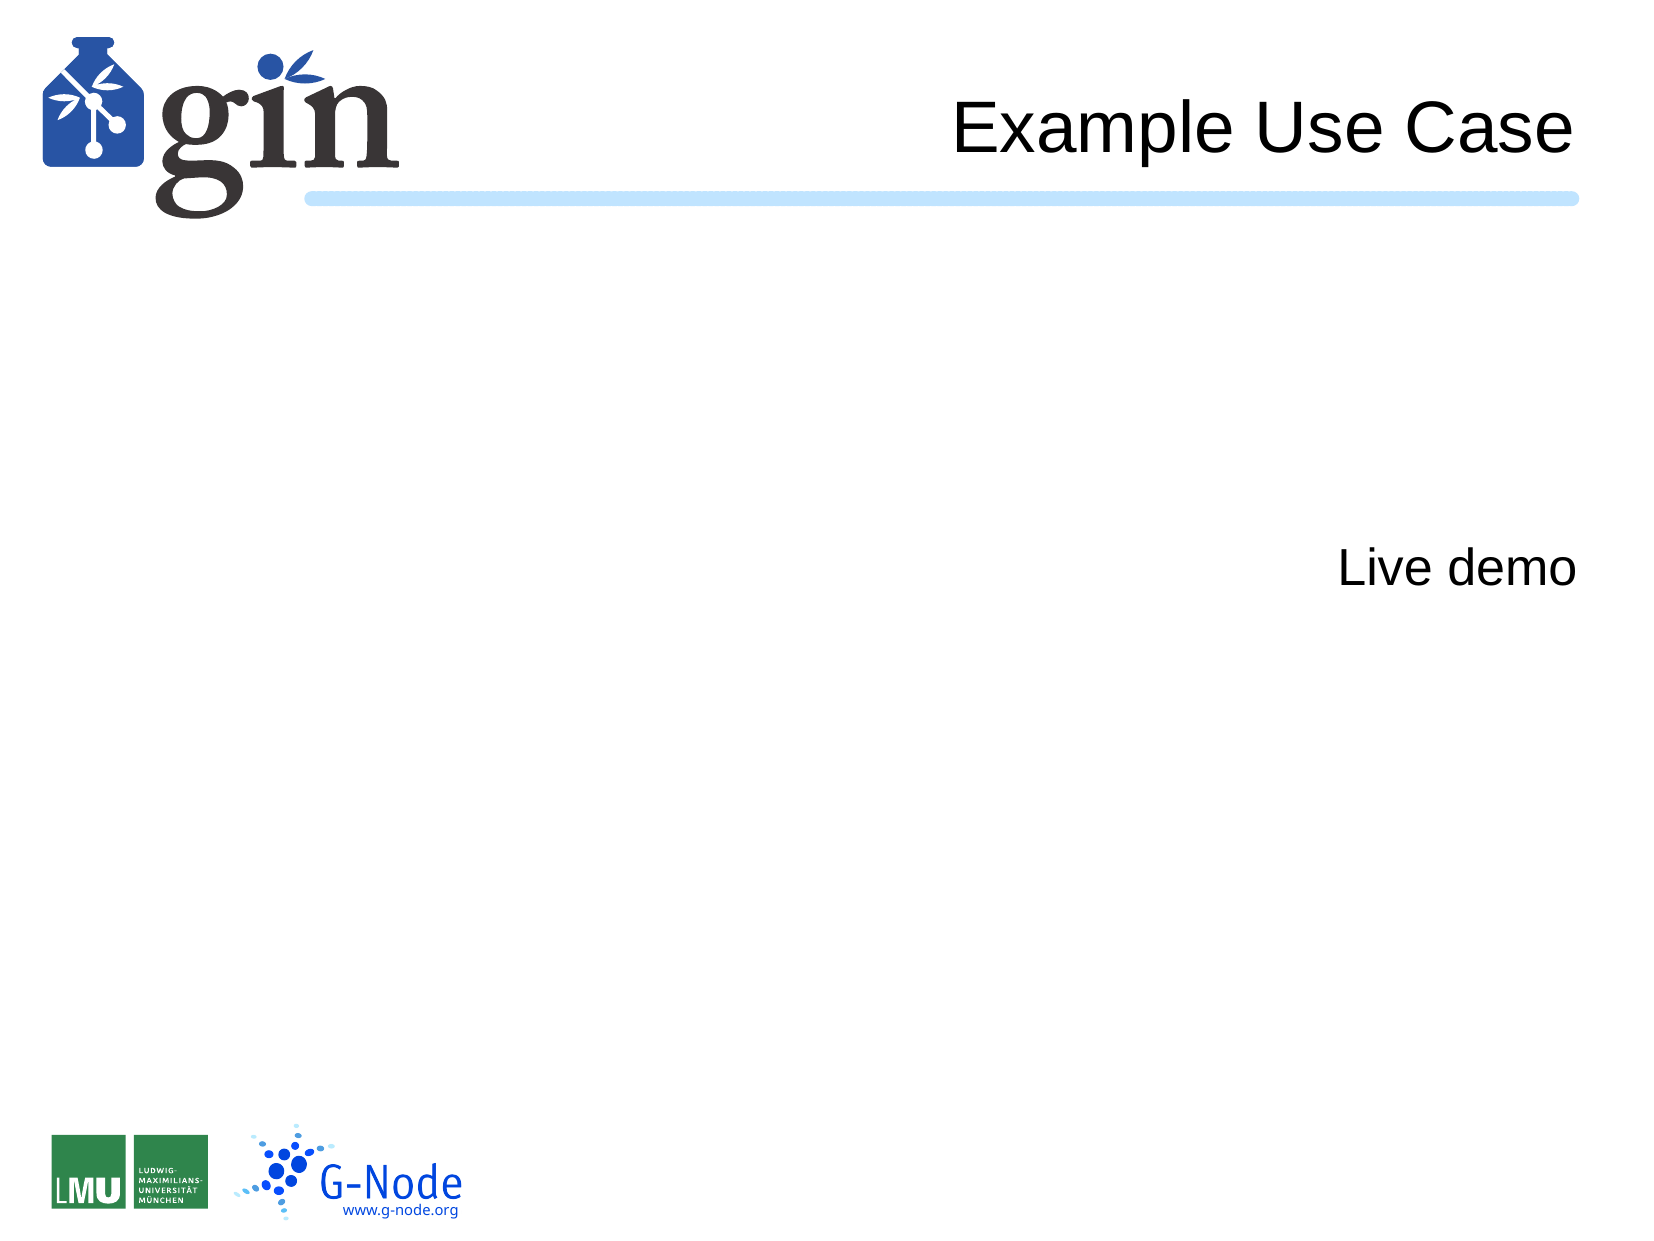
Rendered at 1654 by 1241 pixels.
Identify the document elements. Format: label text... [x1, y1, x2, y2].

text_box Example Use Case [87, 30, 1576, 226]
text_box Live demo [89, 449, 1578, 685]
picture [33, 30, 409, 224]
